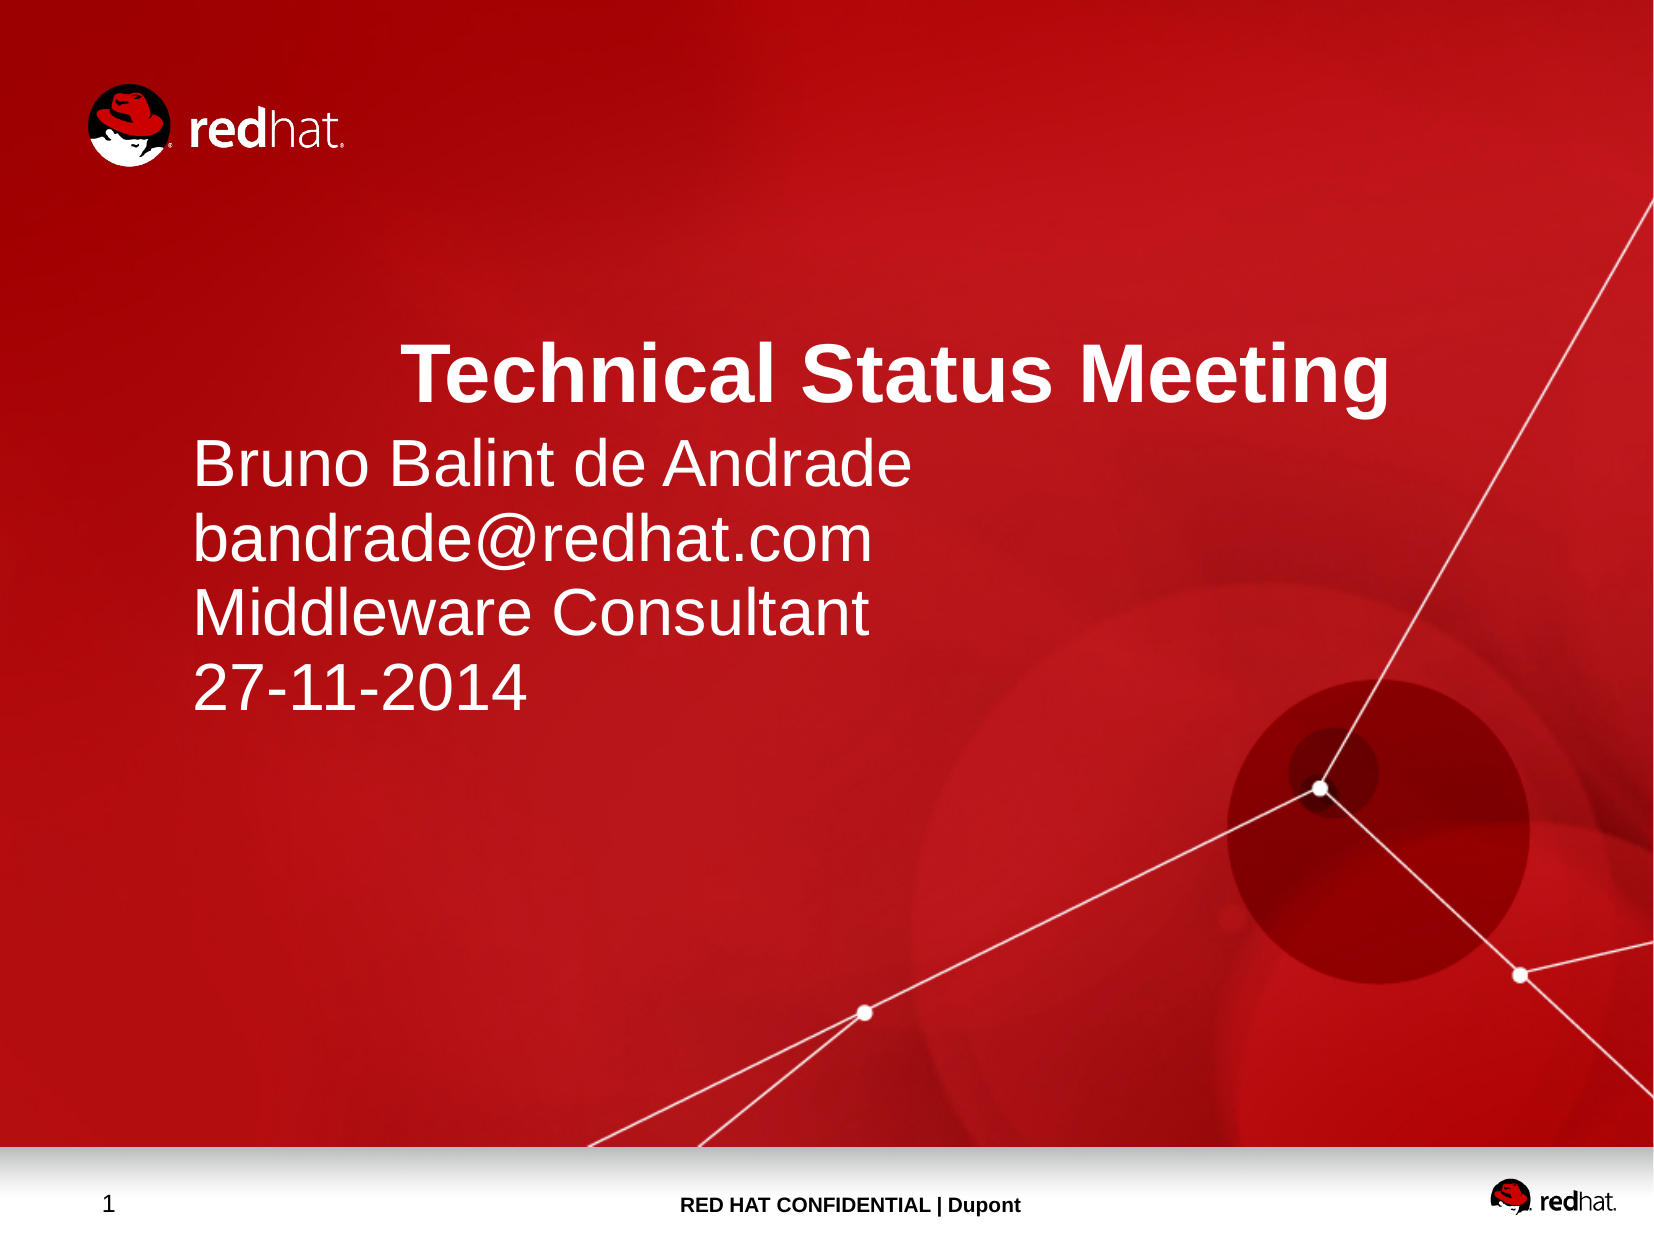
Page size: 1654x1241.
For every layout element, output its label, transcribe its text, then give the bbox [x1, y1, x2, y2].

picture [0, 0, 1654, 1241]
text_box Technical Status Meeting [170, 273, 1408, 526]
text_box Bruno Balint de Andrade bandrade@redhat.com Middleware Consultant 27-11-2014 [177, 418, 1445, 733]
